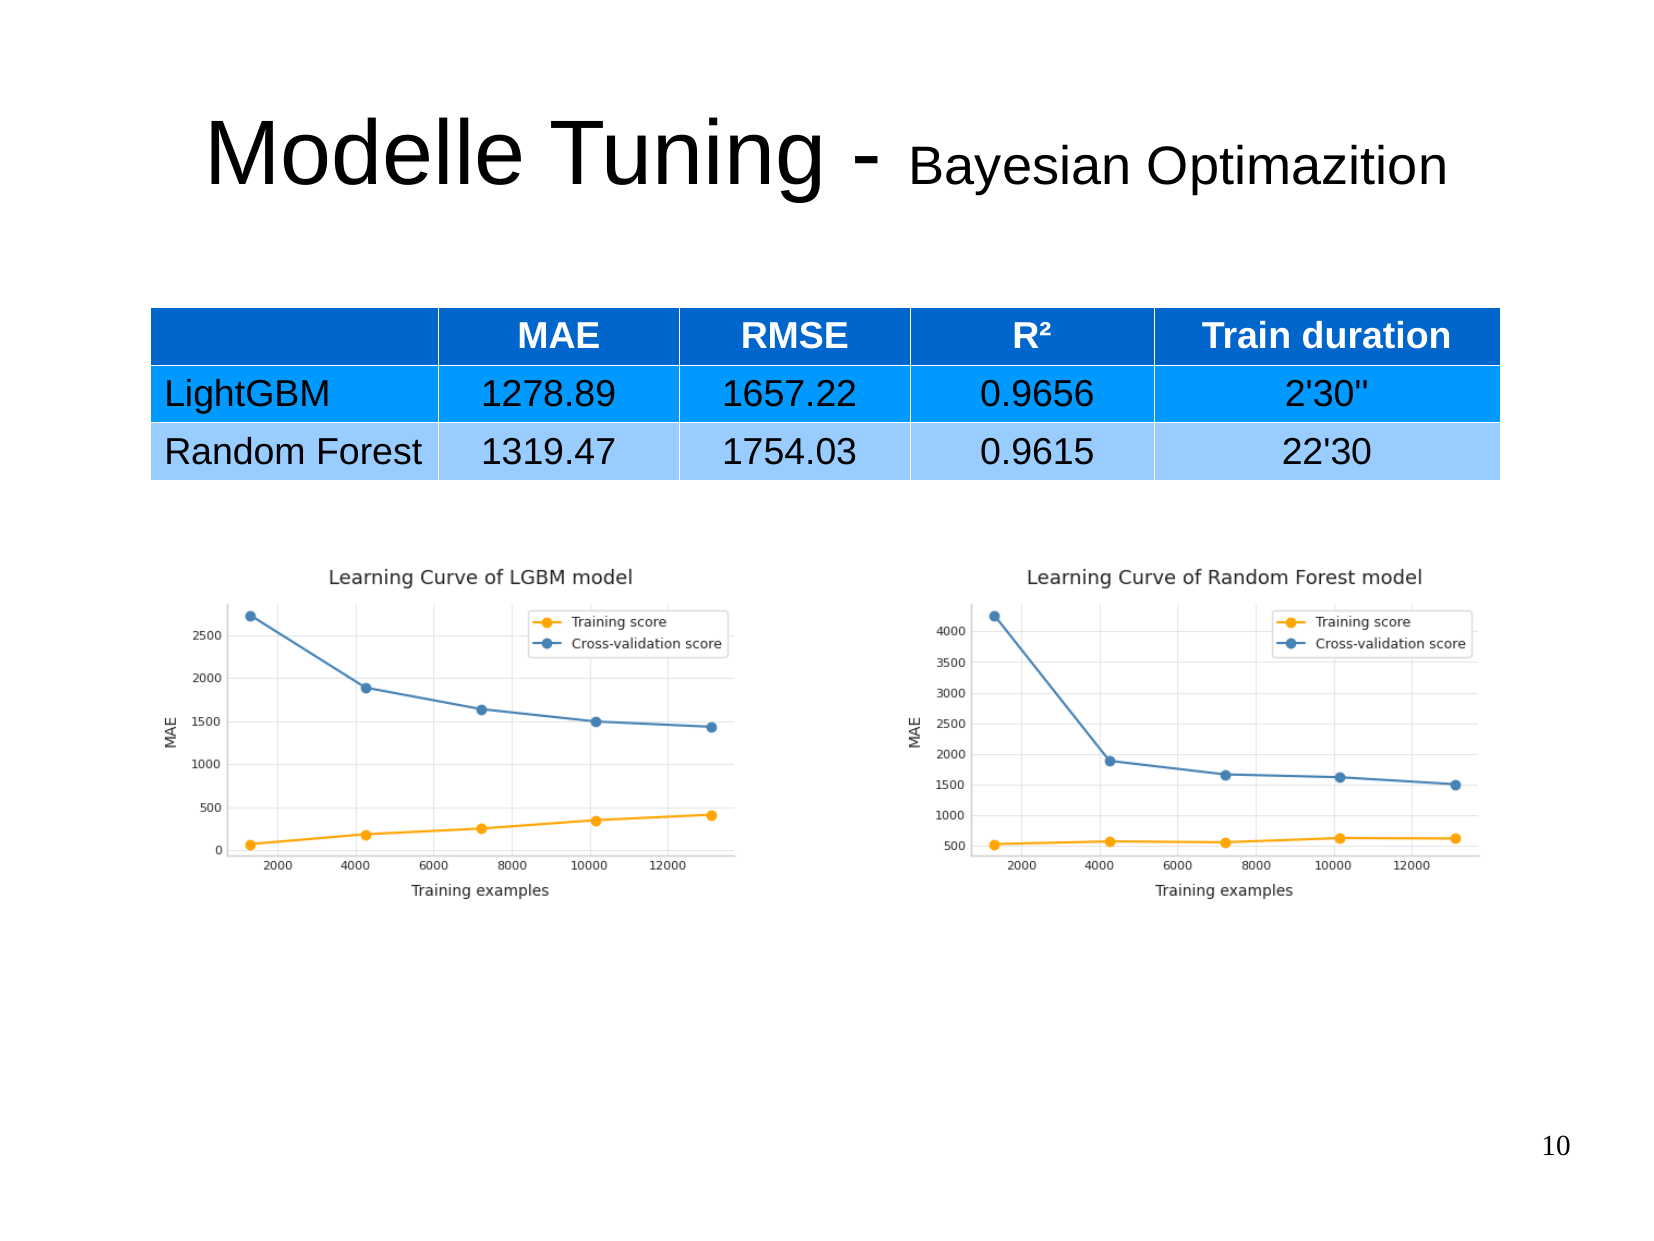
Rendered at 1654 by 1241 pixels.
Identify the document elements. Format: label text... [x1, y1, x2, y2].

picture [897, 558, 1489, 910]
table_header RMSE [680, 308, 910, 365]
table_header R² [911, 308, 1154, 365]
table_cell 1319.47 [439, 423, 679, 480]
table_cell 0.9656 [911, 366, 1154, 422]
table_cell 0.9615 [911, 423, 1154, 480]
table_cell LightGBM [151, 366, 438, 422]
table_cell Random Forest [151, 423, 438, 480]
table_cell 1657.22 [680, 366, 910, 422]
table_cell 22'30 [1155, 423, 1500, 480]
title Modelle Tuning - Bayesian Optimazition [82, 49, 1571, 257]
table_header Train duration [1155, 308, 1500, 365]
table_cell 1754.03 [680, 423, 910, 480]
table_cell 1278.89 [439, 366, 679, 422]
table_header MAE [439, 308, 679, 365]
table_cell 2'30'' [1155, 366, 1500, 422]
table_header [151, 308, 438, 365]
picture [153, 558, 745, 910]
